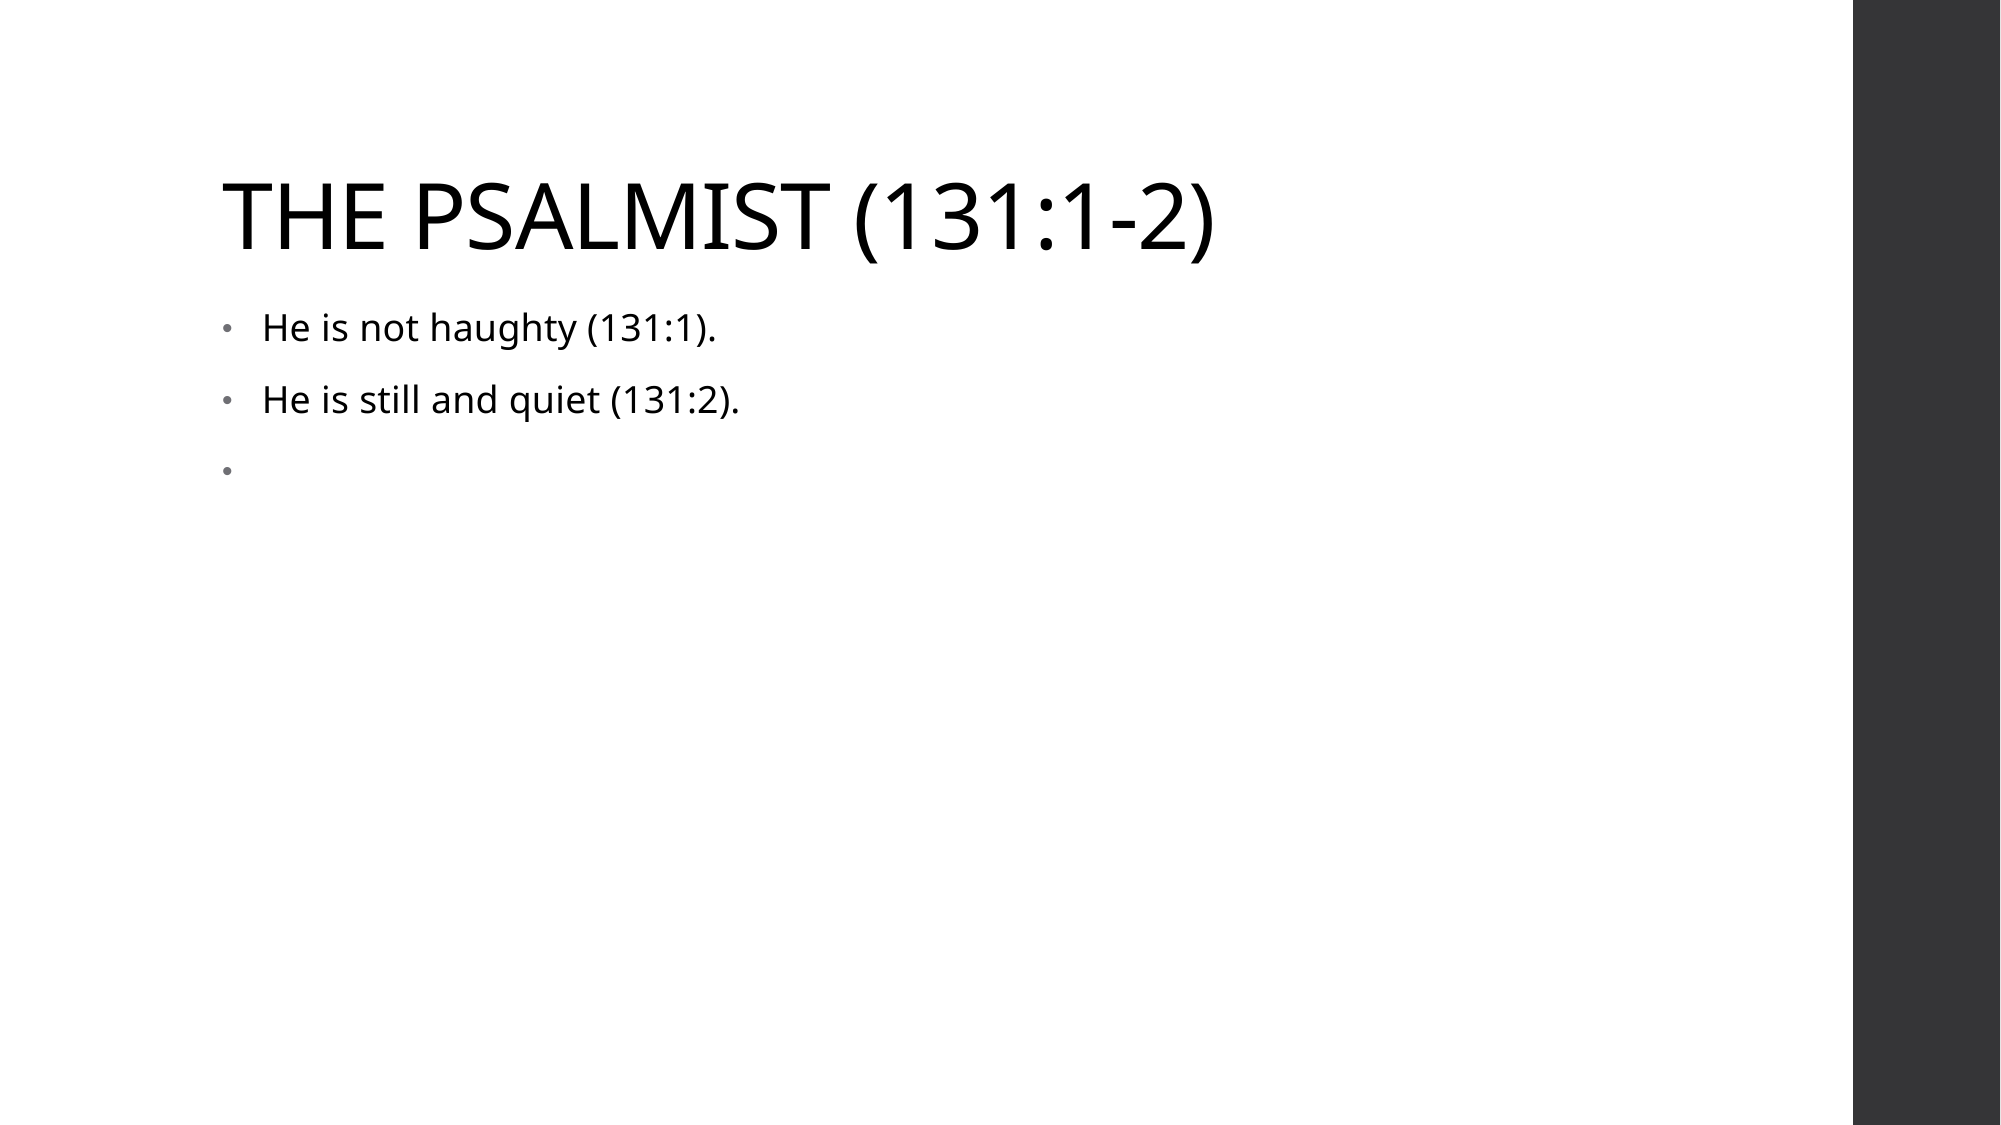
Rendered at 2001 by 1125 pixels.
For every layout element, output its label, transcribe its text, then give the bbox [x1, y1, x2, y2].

title THE PSALMIST (131:1-2) [206, 60, 1797, 278]
list He is not haughty (131:1). He is still and quiet (131:2). [206, 299, 1617, 1014]
